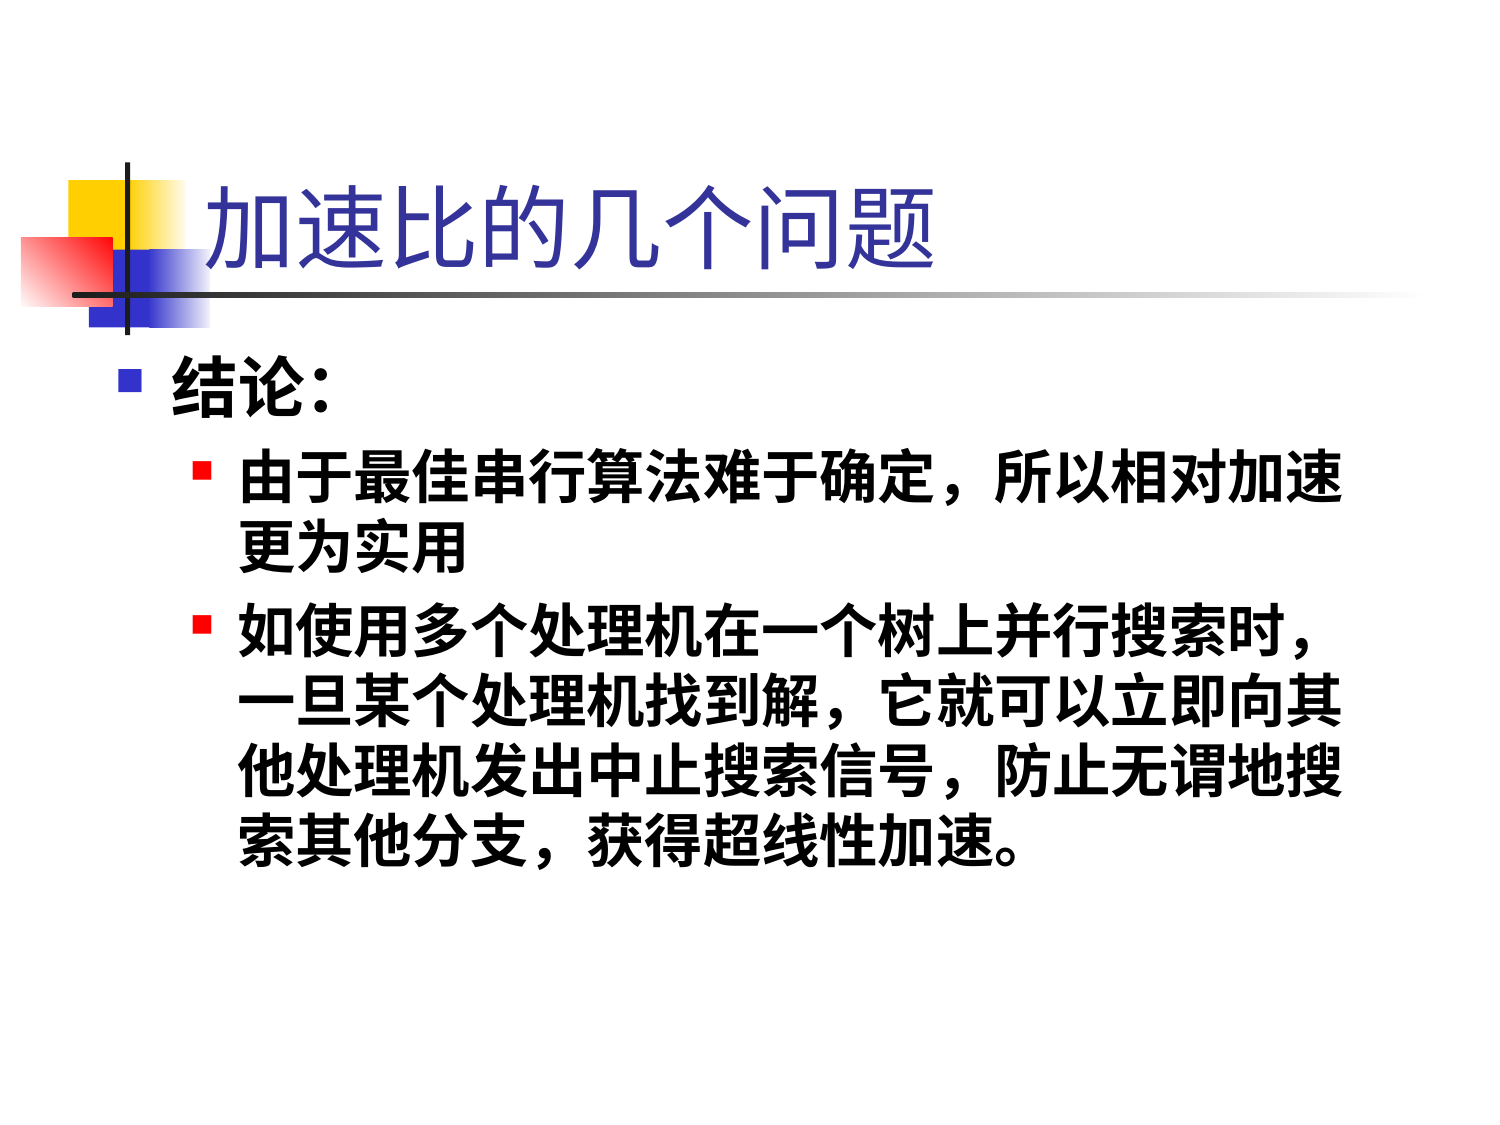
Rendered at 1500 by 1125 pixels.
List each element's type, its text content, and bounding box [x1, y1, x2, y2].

list 结论： 由于最佳串行算法难于确定，所以相对加速更为实用 如使用多个处理机在一个树上并行搜索时，一旦某个处理机找到解，它就可以立即向其他处理机发出中止搜索信号，防止无谓地搜索其他分支，获得超线性加速。 [100, 338, 1376, 1014]
title 加速比的几个问题 [188, 101, 1468, 289]
